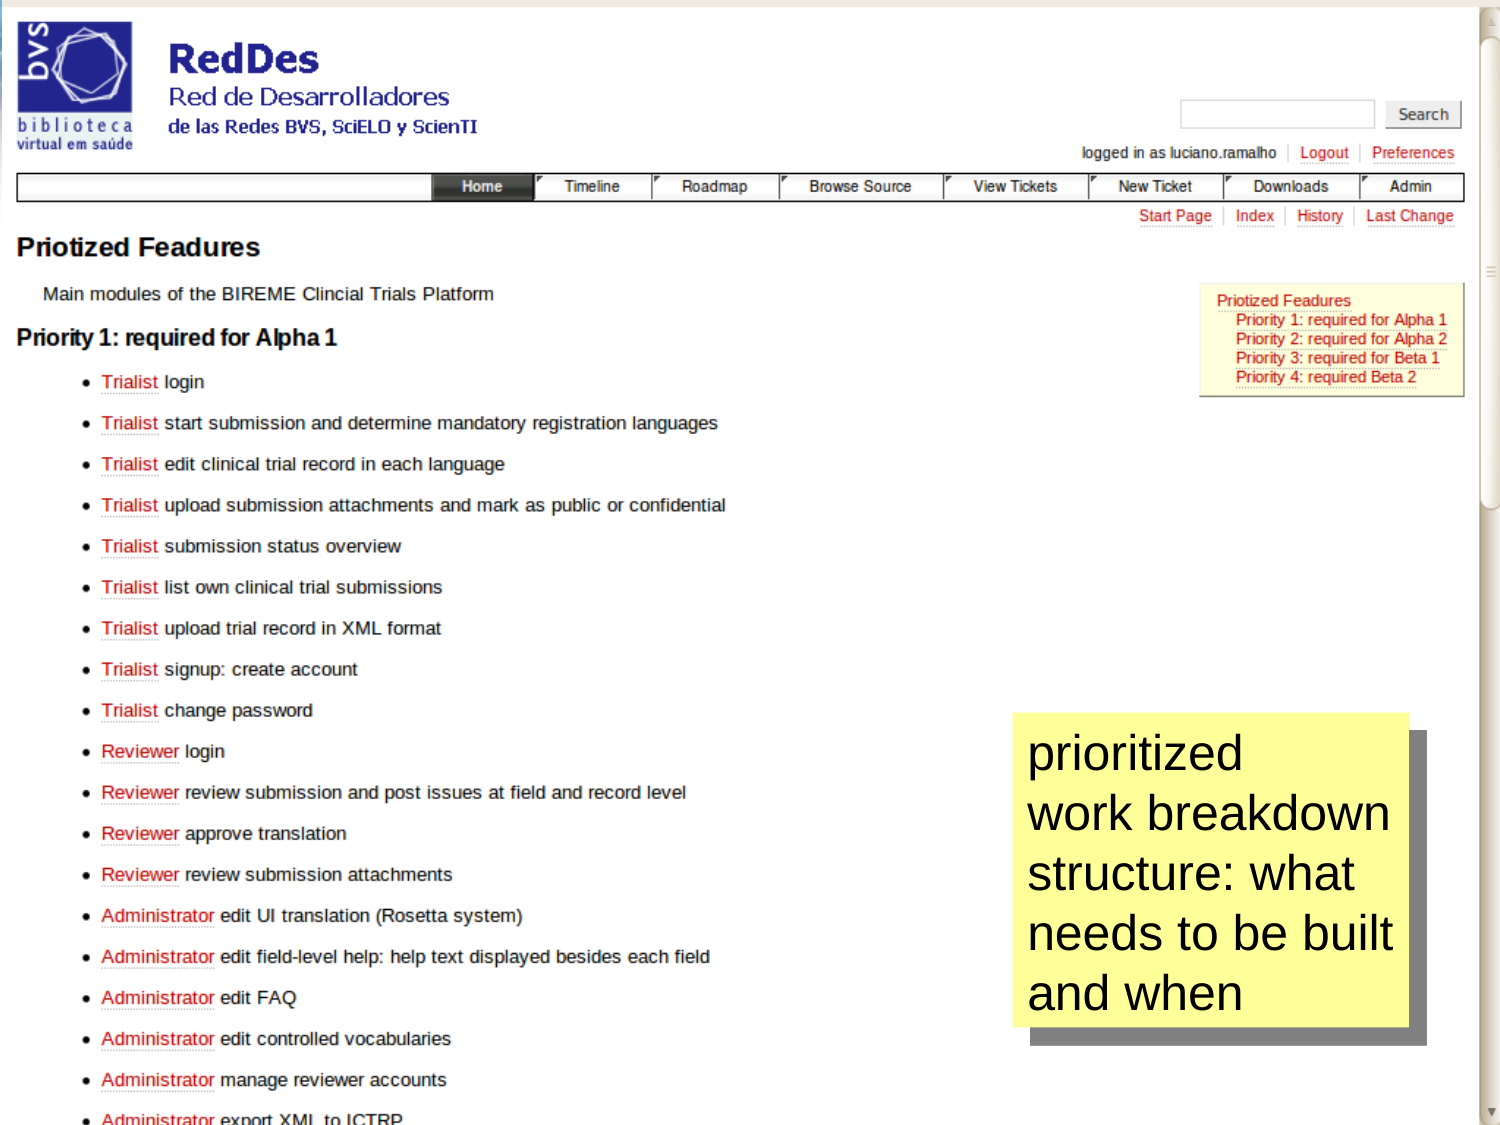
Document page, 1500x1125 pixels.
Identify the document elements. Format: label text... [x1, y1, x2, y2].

text_box prioritized work breakdown structure: what needs to be built and when [1012, 712, 1409, 1028]
picture [0, 0, 1500, 1125]
